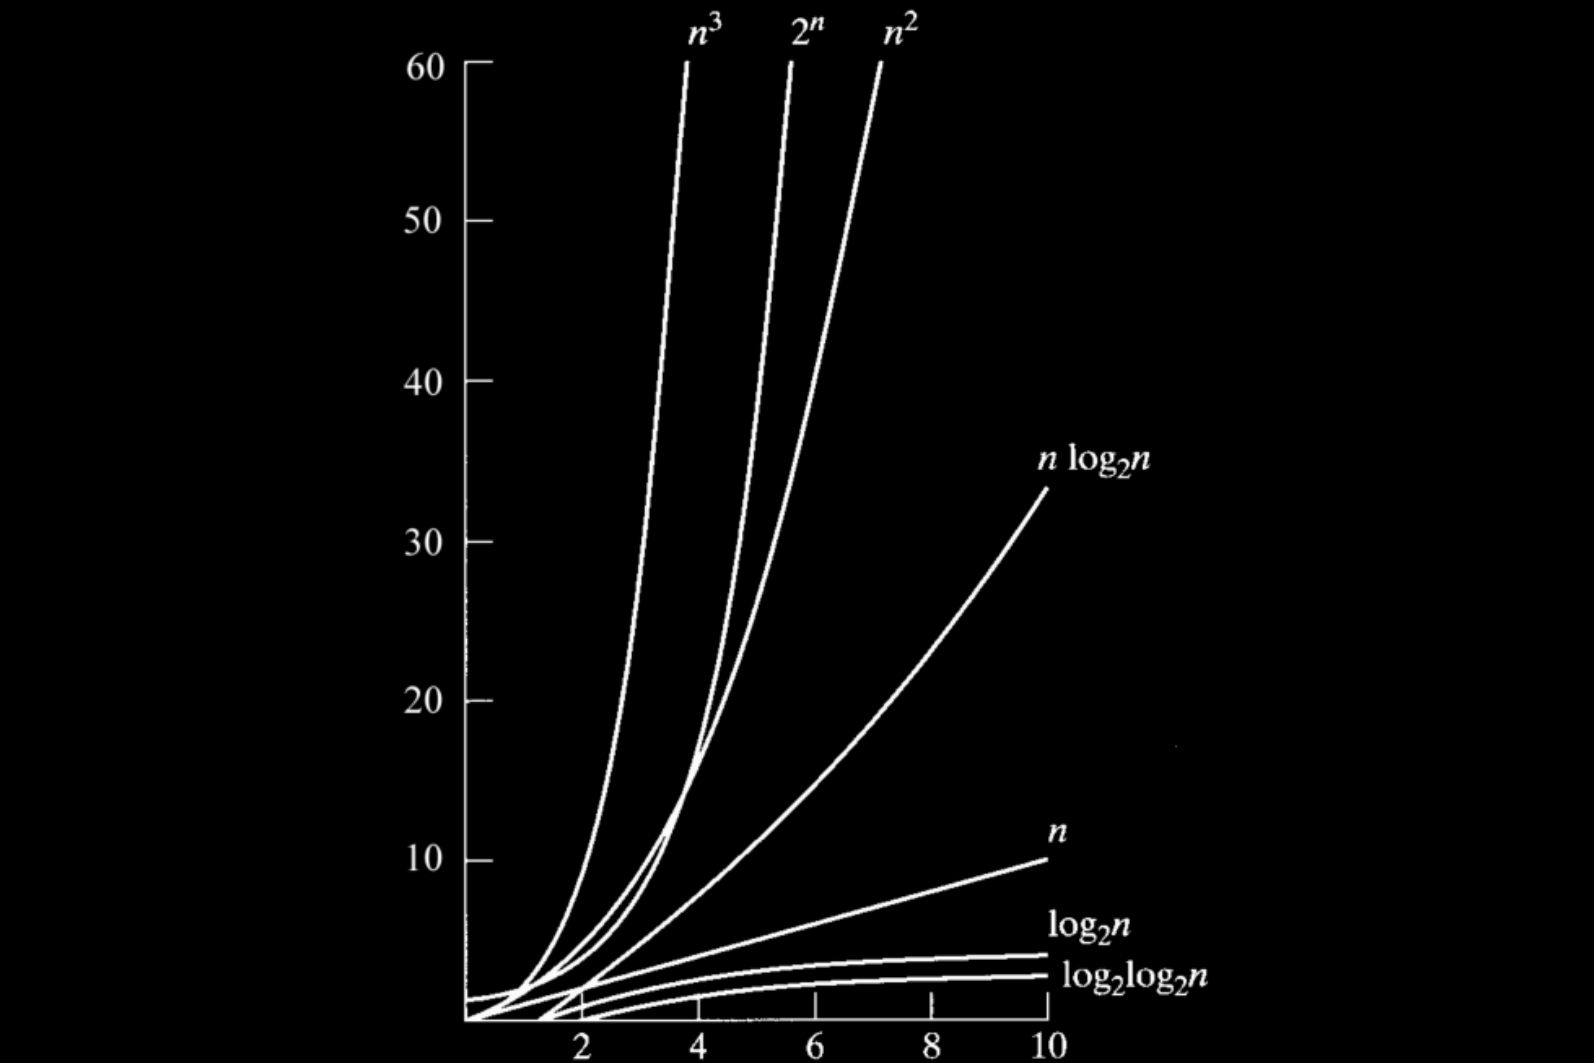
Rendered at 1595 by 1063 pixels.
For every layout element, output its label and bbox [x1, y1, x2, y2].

picture [383, 3, 1226, 1063]
